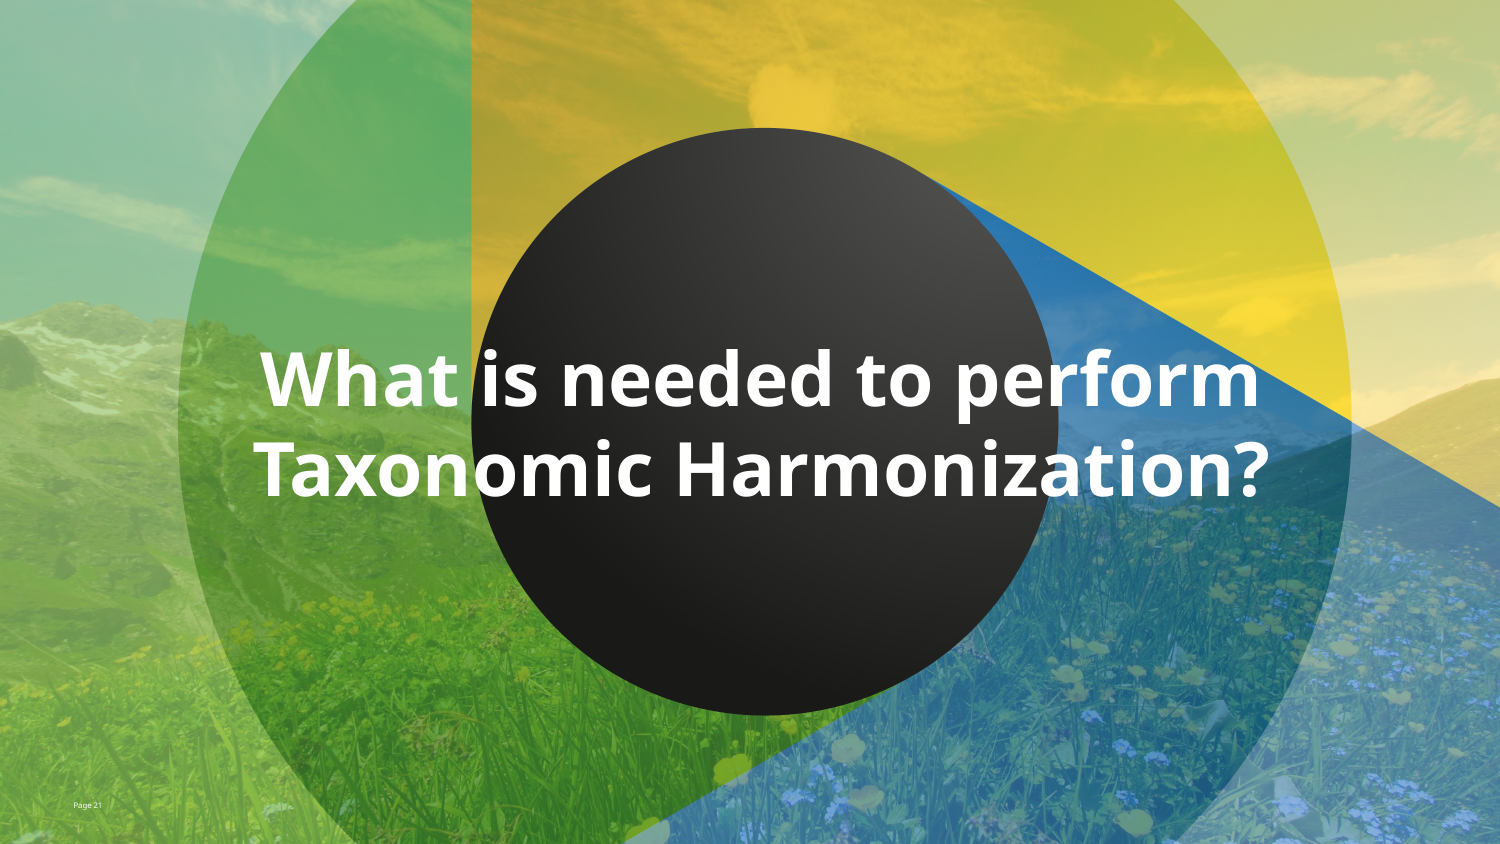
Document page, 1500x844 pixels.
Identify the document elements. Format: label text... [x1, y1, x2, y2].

list What is needed to perform Taxonomic Harmonization? [200, 284, 1323, 560]
picture [0, 0, 1500, 844]
